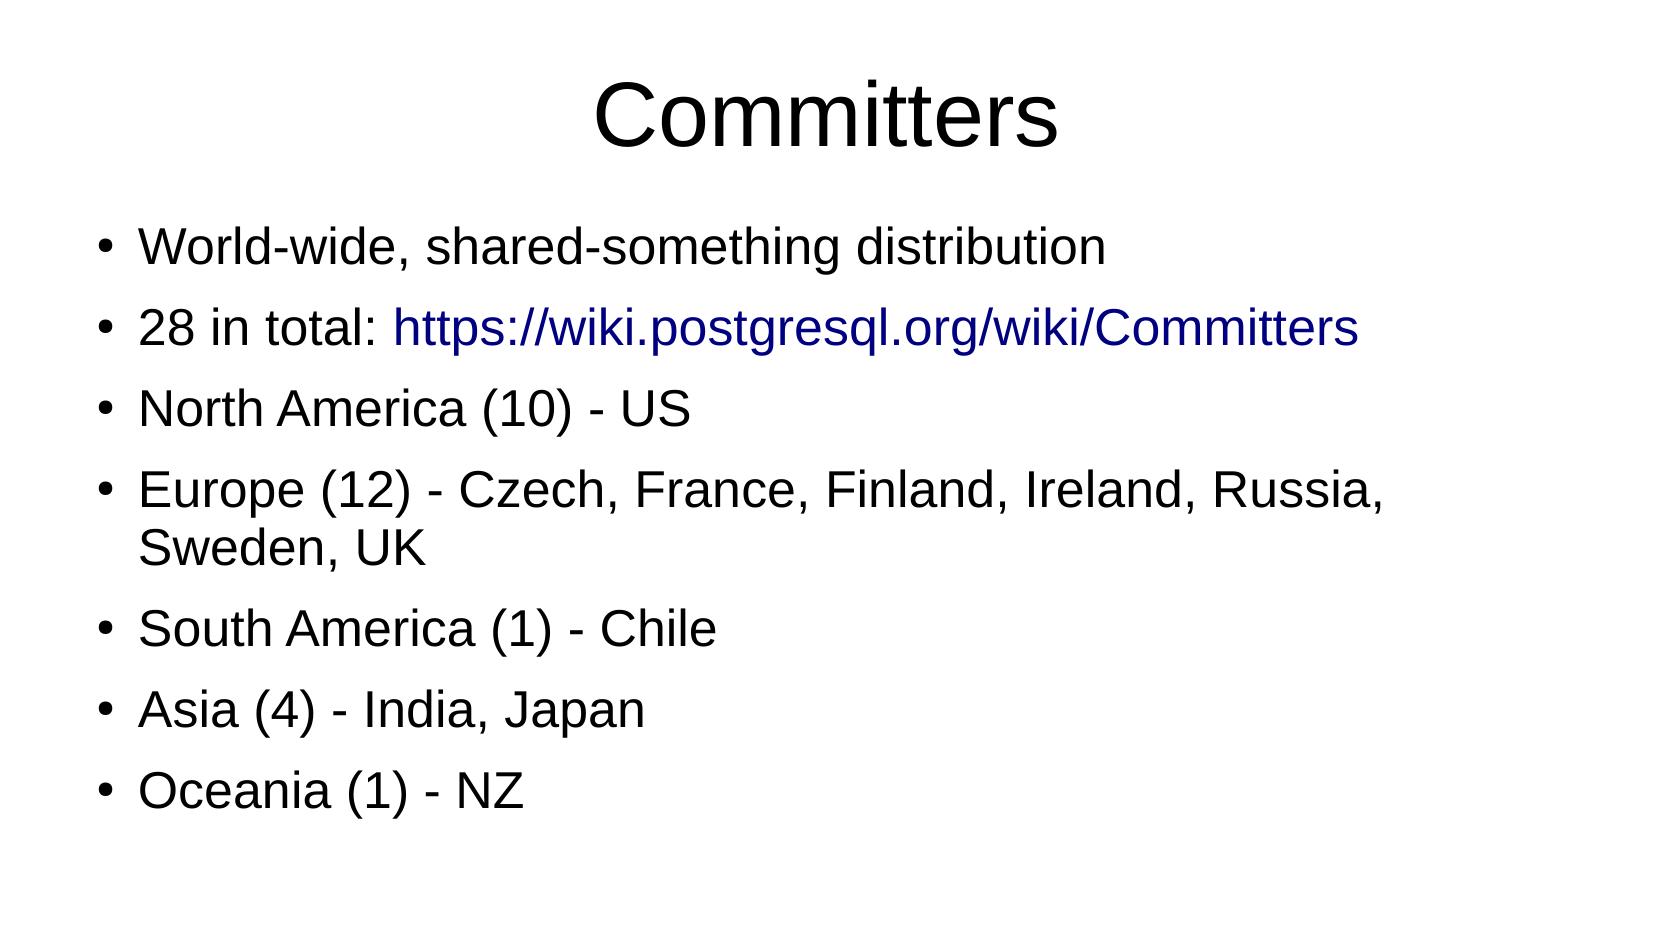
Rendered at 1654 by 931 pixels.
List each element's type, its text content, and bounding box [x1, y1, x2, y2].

list World-wide, shared-something distribution 28 in total: https://wiki.postgresql.org/wiki/Committers North America (10) - US Europe (12) - Czech, France, Finland, Ireland, Russia, Sweden, UK South America (1) - Chile Asia (4) - India, Japan Oceania (1) - NZ [82, 217, 1571, 826]
title Committers [82, 37, 1571, 193]
